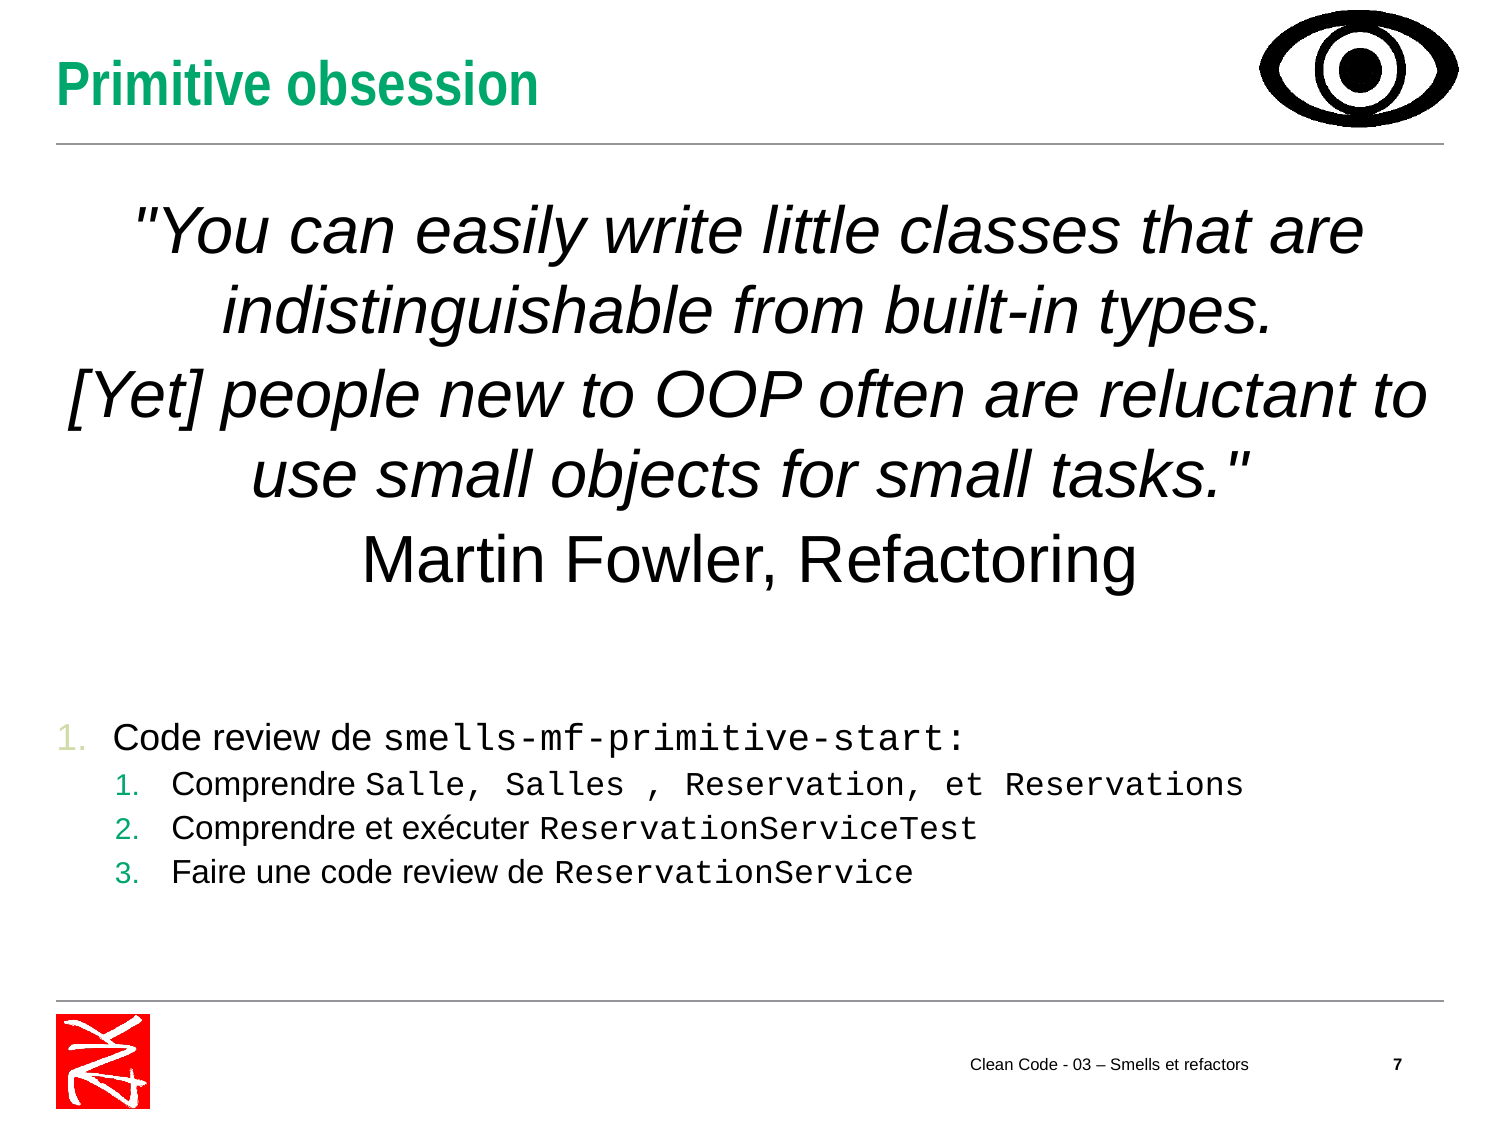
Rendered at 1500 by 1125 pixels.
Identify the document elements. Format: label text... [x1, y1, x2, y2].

picture [1247, 0, 1473, 193]
list "You can easily write little classes that are indistinguishable from built-in types. [Yet] people new to OOP often are reluctant to use small objects for small tasks." Martin Fowler, Refactoring Code review de smells-mf-primitive-start: Comprendre Salle, Salles , Reservation, et Reservations Comprendre et exécuter ReservationServiceTest Faire une code review de ReservationService [56, 186, 1444, 972]
title Primitive obsession [56, 18, 1247, 142]
picture [55, 1014, 151, 1109]
slide_number <number> [1372, 1049, 1403, 1079]
footer Clean Code - 03 – Smells et refactors [919, 1049, 1250, 1079]
